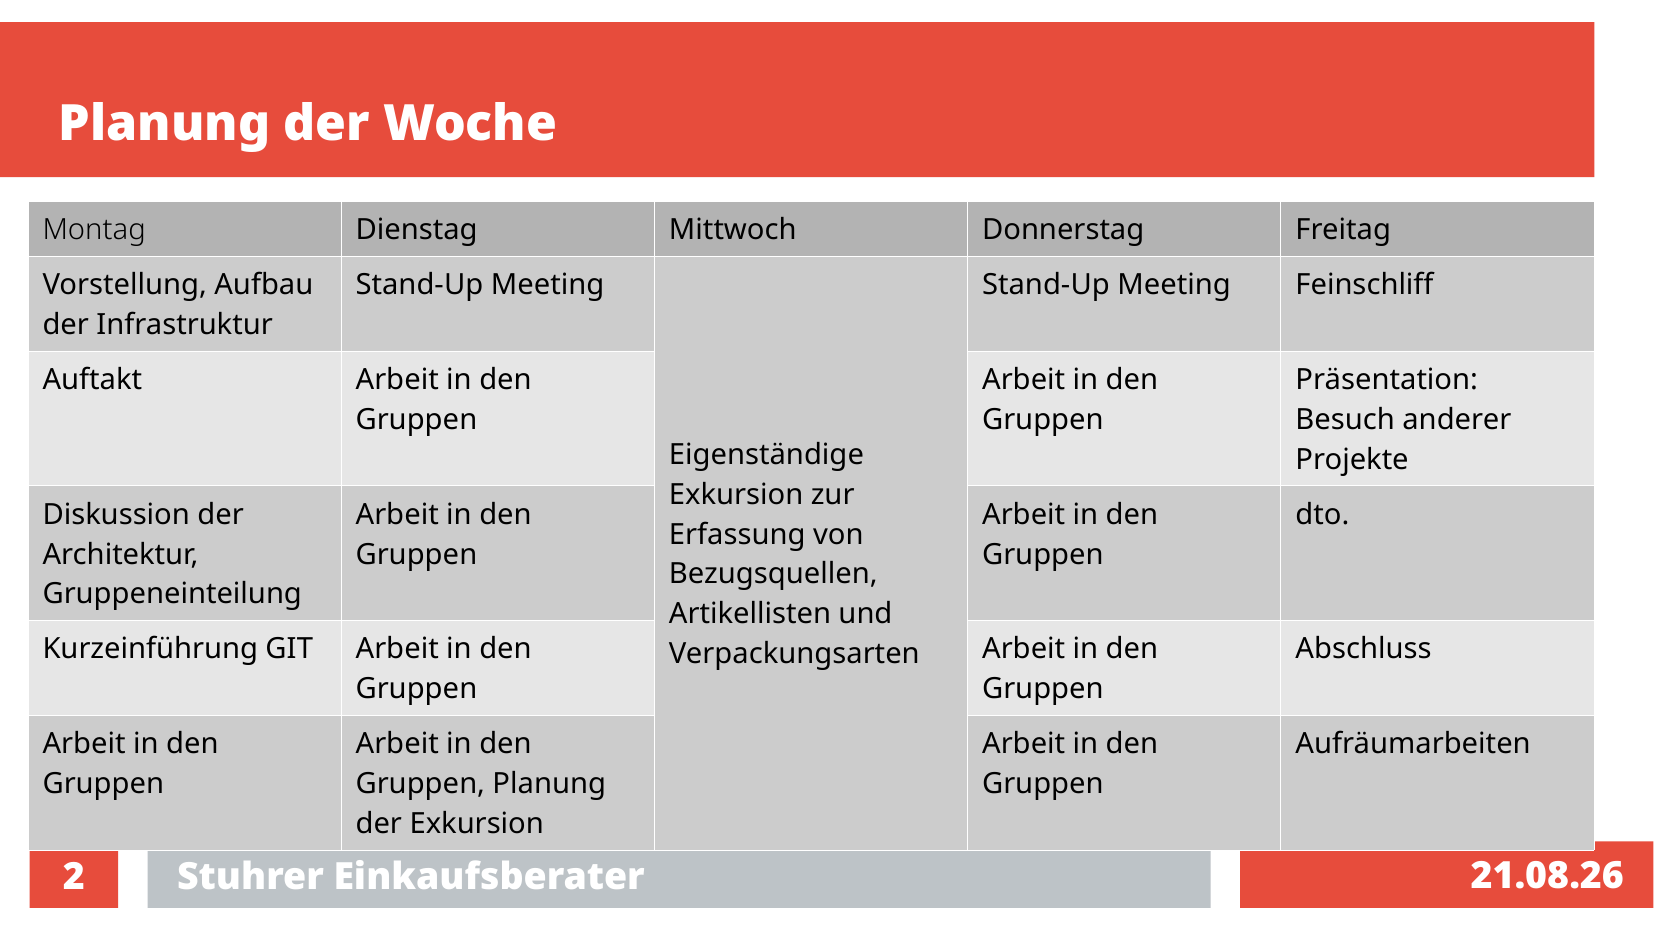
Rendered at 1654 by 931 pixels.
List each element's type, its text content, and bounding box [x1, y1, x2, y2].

title Planung der Woche [59, 44, 1595, 156]
table_cell Eigenständige Exkursion zur Erfassung von Bezugsquellen, Artikellisten und Verpackungsarten [655, 257, 967, 850]
table_cell Arbeit in den Gruppen [968, 486, 1280, 620]
table_cell Aufräumarbeiten [1281, 716, 1594, 850]
table_header Freitag [1281, 202, 1594, 256]
table_header Donnerstag [968, 202, 1280, 256]
table_cell Arbeit in den Gruppen [342, 352, 654, 485]
table_header Mittwoch [655, 202, 967, 256]
table_cell Auftakt [29, 352, 341, 485]
table_cell Präsentation: Besuch anderer Projekte [1281, 352, 1594, 485]
table_cell Vorstellung, Aufbau der Infrastruktur [29, 257, 341, 351]
table_header Montag [29, 202, 341, 256]
table_cell Arbeit in den Gruppen [342, 486, 654, 620]
table_cell Stand-Up Meeting [968, 257, 1280, 351]
table_cell Kurzeinführung GIT [29, 621, 341, 715]
table_cell Arbeit in den Gruppen, Planung der Exkursion [342, 716, 654, 850]
table_cell Feinschliff [1281, 257, 1594, 351]
table_cell Abschluss [1281, 621, 1594, 715]
table_header Dienstag [342, 202, 654, 256]
table_cell dto. [1281, 486, 1594, 620]
table_cell Arbeit in den Gruppen [968, 716, 1280, 850]
table_cell Diskussion der Architektur, Gruppeneinteilung [29, 486, 341, 620]
table_cell Arbeit in den Gruppen [968, 352, 1280, 485]
table_cell Arbeit in den Gruppen [968, 621, 1280, 715]
table_cell Arbeit in den Gruppen [29, 716, 341, 850]
table_cell Stand-Up Meeting [342, 257, 654, 351]
table_cell Arbeit in den Gruppen [342, 621, 654, 715]
